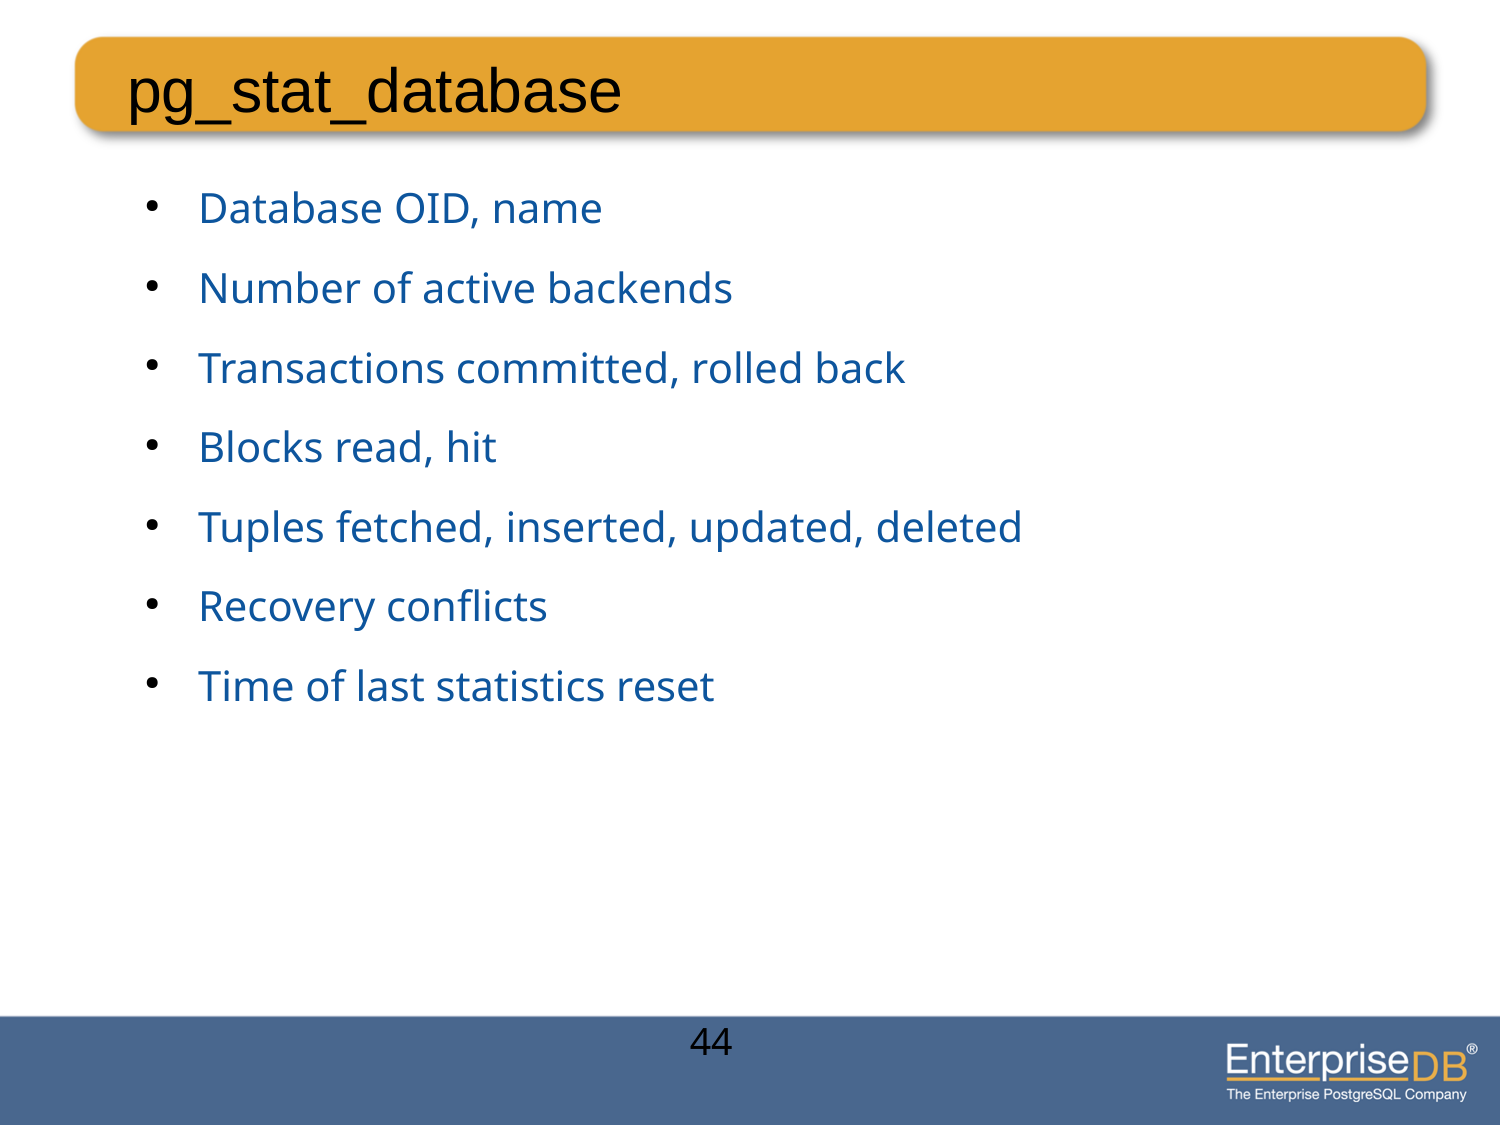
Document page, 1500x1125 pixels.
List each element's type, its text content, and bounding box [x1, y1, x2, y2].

picture [0, 0, 1500, 1125]
list Database OID, name Number of active backends Transactions committed, rolled back Blocks read, hit Tuples fetched, inserted, updated, deleted Recovery conflicts Time of last statistics reset [112, 174, 1388, 963]
title pg_stat_database [112, 37, 1388, 138]
slide_number <number> [675, 1010, 825, 1125]
